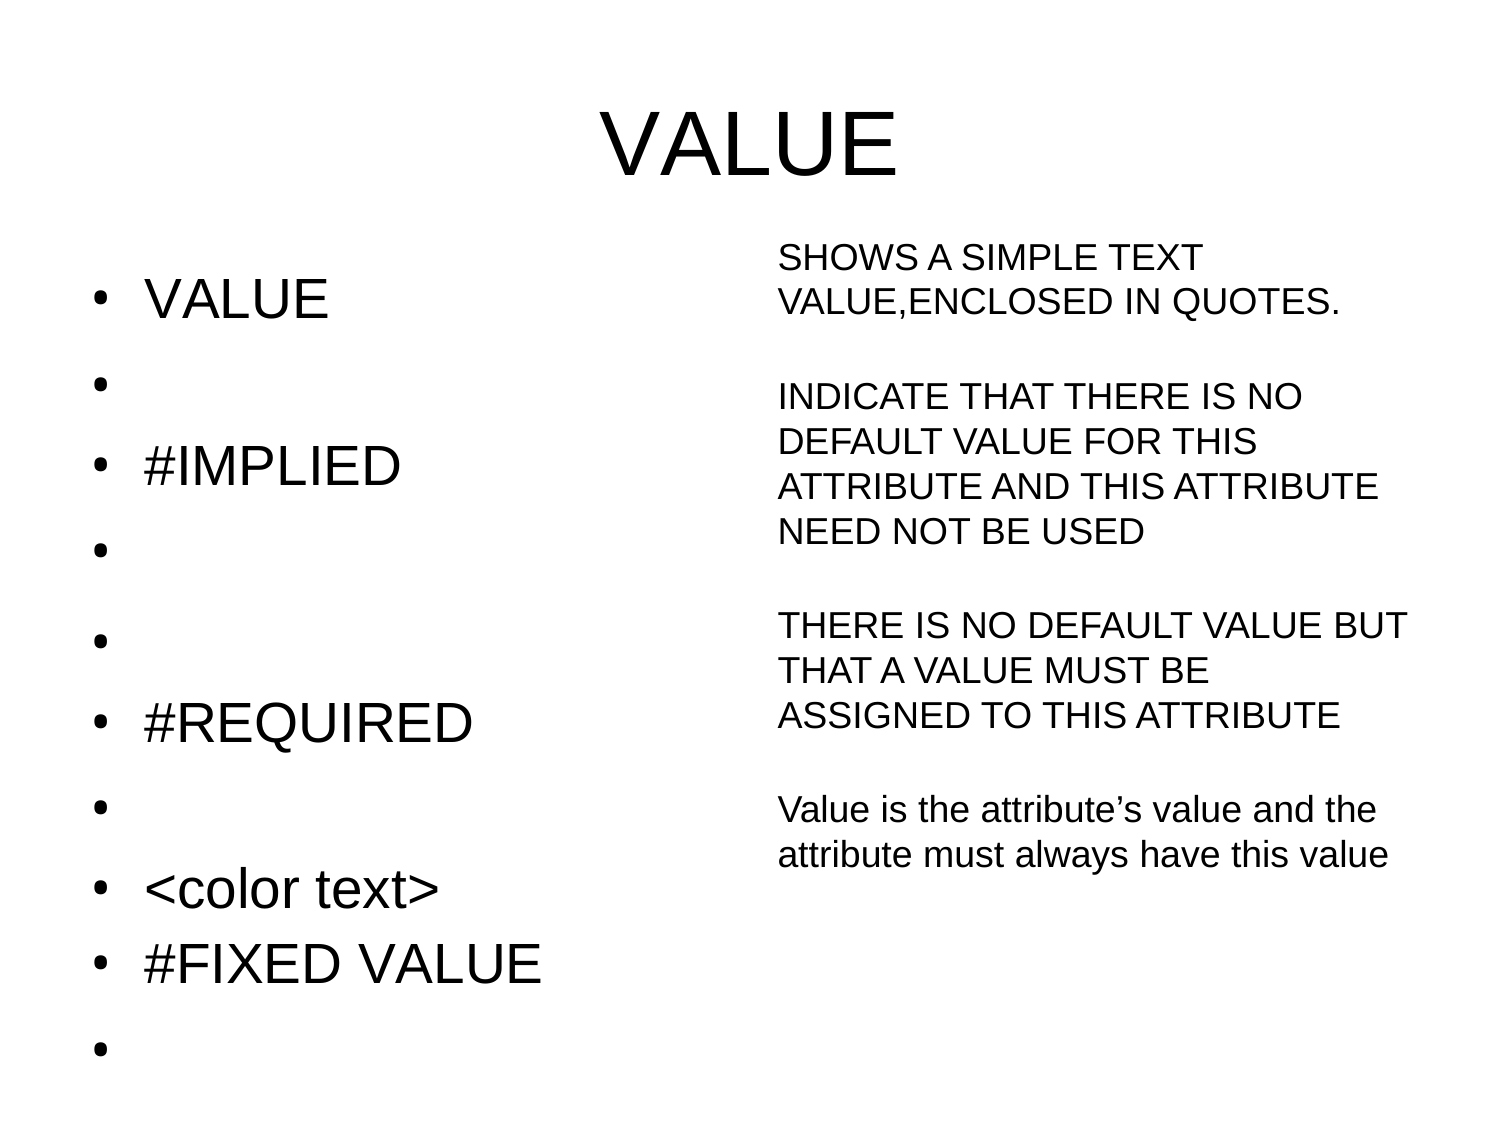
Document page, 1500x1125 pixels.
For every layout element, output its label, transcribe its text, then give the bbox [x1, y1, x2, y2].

title VALUE [75, 45, 1426, 233]
list VALUE #IMPLIED #REQUIRED <color text> #FIXED VALUE [75, 262, 676, 1005]
text_box SHOWS A SIMPLE TEXT VALUE,ENCLOSED IN QUOTES. INDICATE THAT THERE IS NO DEFAULT VALUE FOR THIS ATTRIBUTE AND THIS ATTRIBUTE NEED NOT BE USED THERE IS NO DEFAULT VALUE BUT THAT A VALUE MUST BE ASSIGNED TO THIS ATTRIBUTE Value is the attribute’s value and the attribute must always have this value [762, 224, 1426, 1007]
